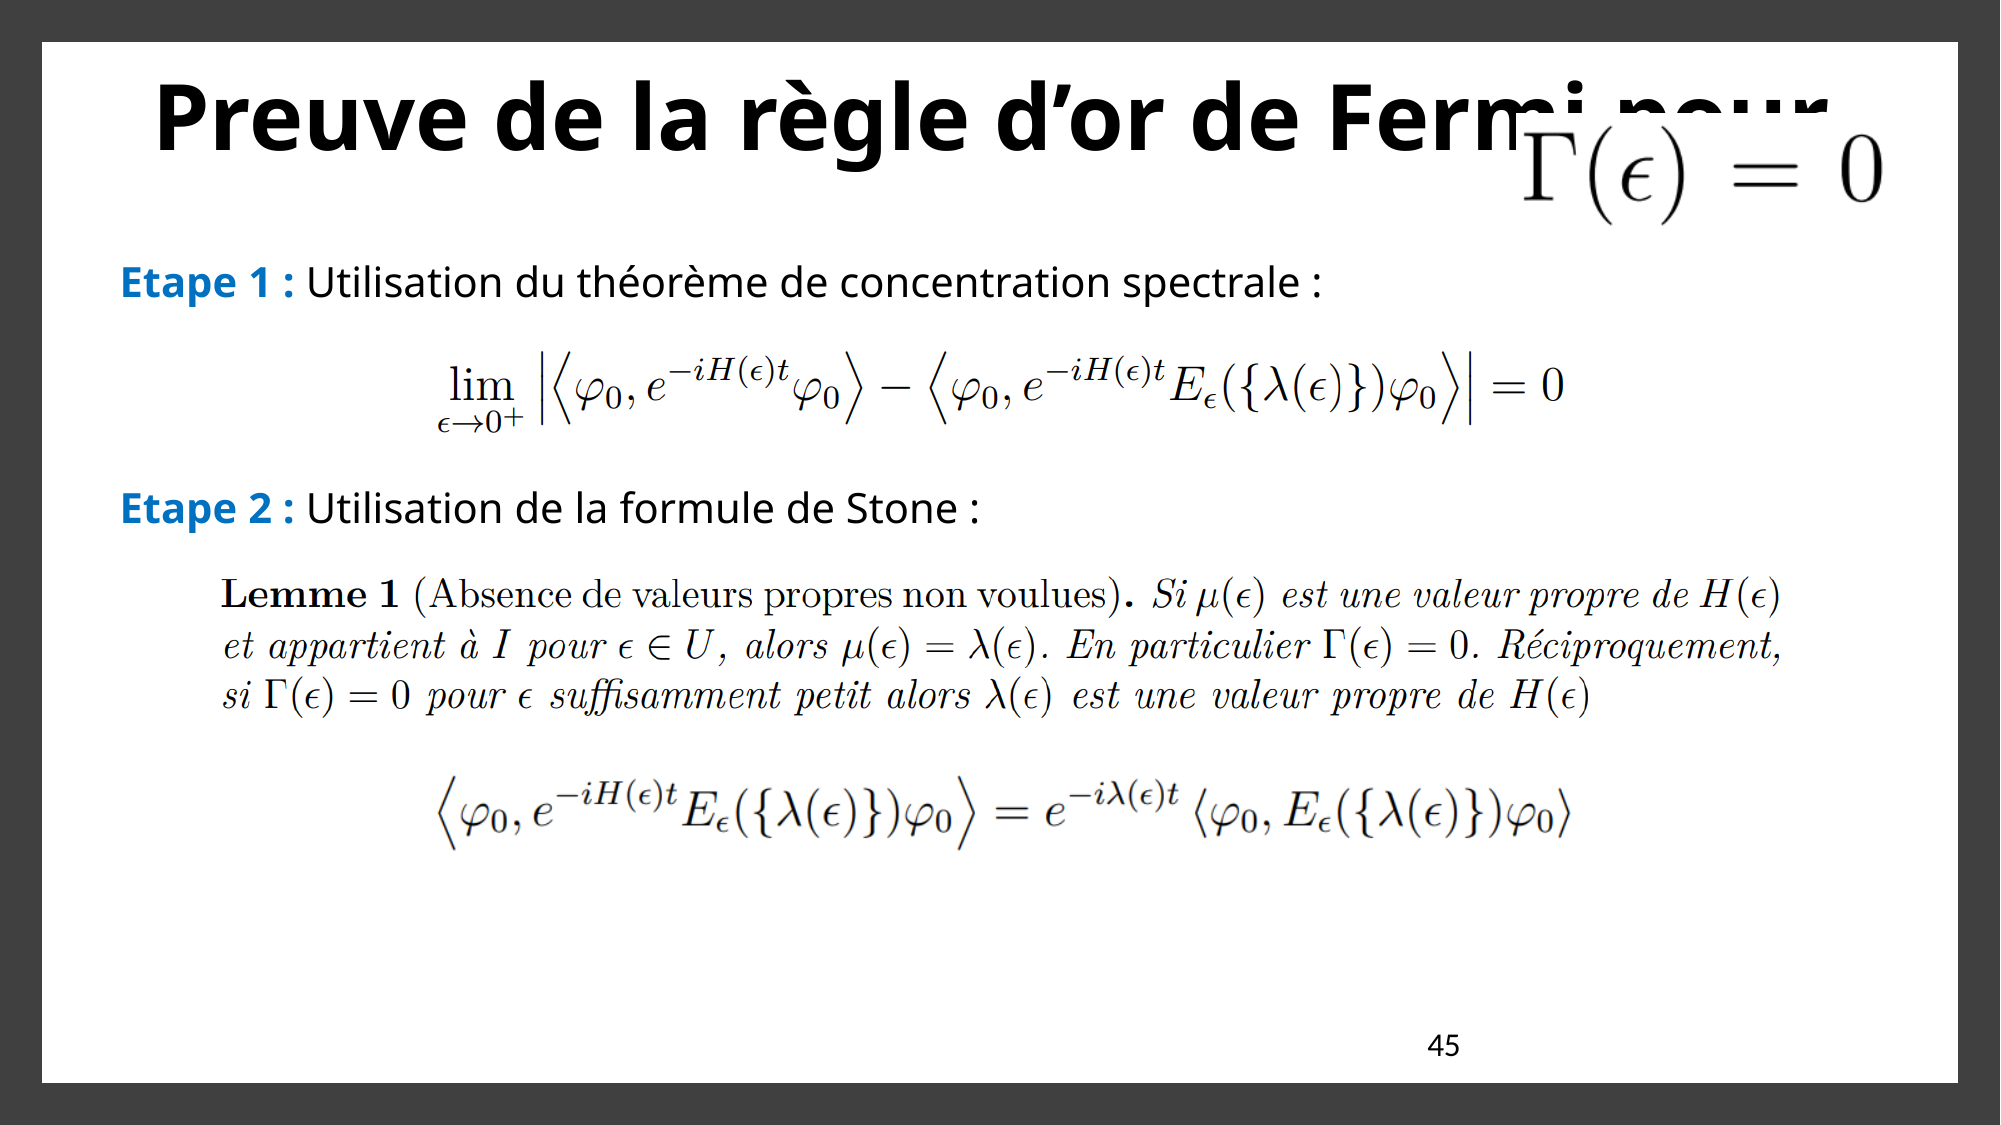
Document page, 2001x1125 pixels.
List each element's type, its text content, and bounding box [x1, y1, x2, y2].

text_box [0, 0, 2000, 1125]
picture [211, 558, 1789, 732]
picture [423, 750, 1577, 857]
title Preuve de la règle d’or de Fermi pour [137, 61, 1863, 248]
text_box Etape 2 : Utilisation de la formule de Stone : [104, 474, 1932, 541]
text_box Etape 1 : Utilisation du théorème de concentration spectrale : [104, 248, 1932, 315]
picture [434, 334, 1566, 440]
picture [1516, 113, 1895, 231]
